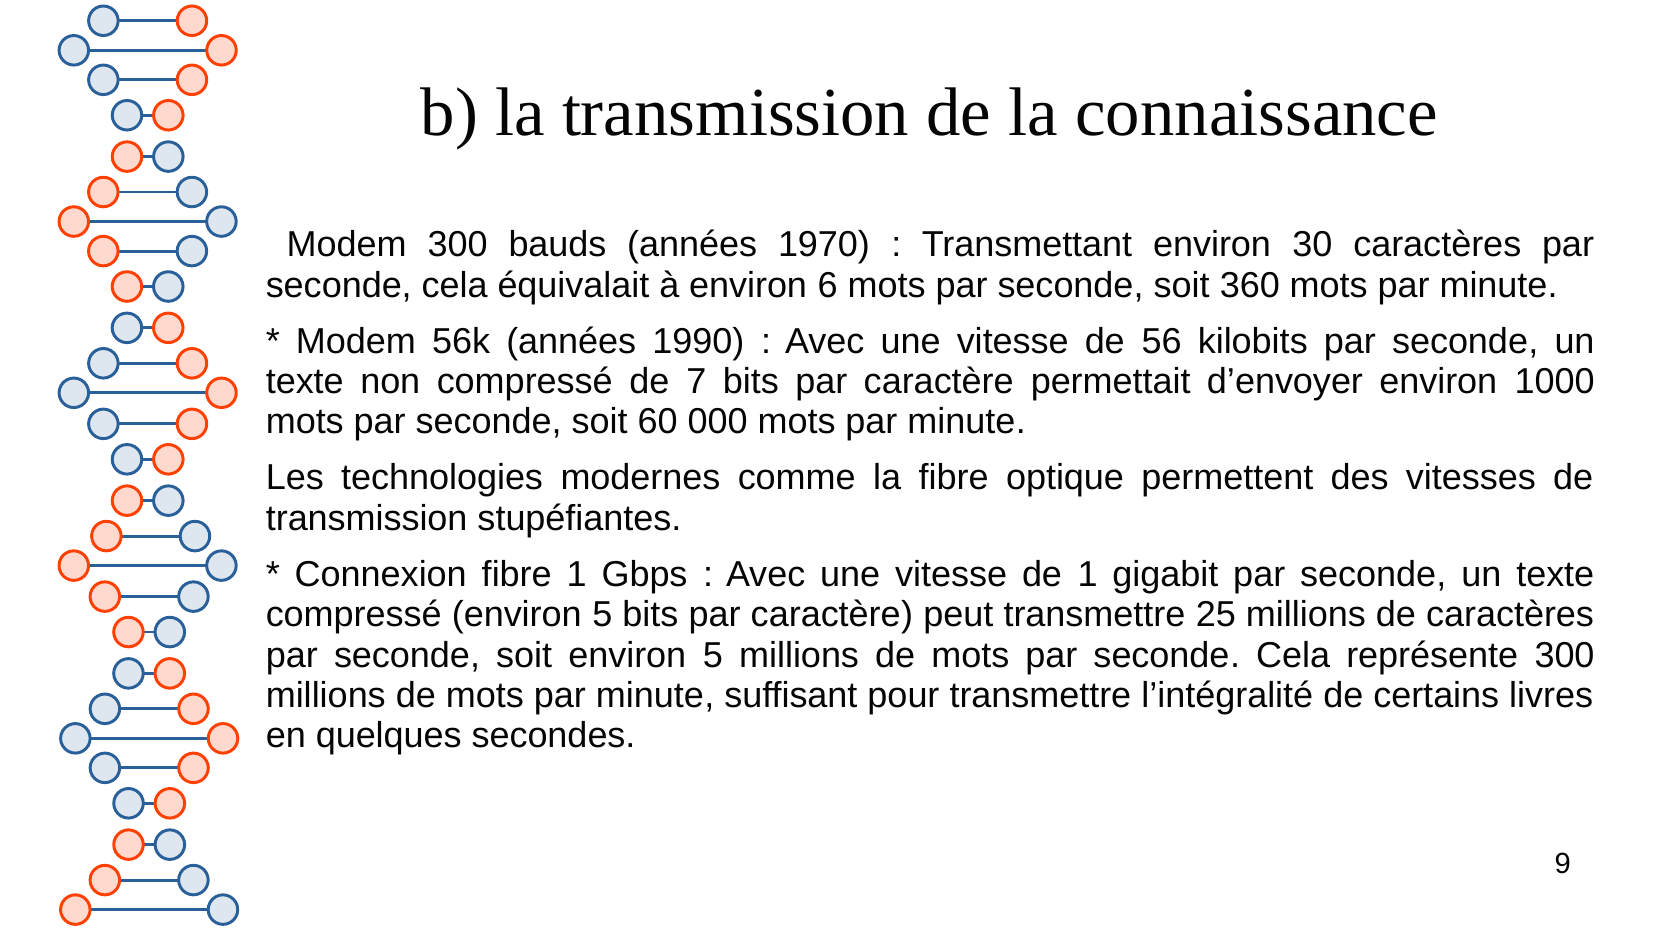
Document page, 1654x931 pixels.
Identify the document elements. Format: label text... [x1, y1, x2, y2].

list Modem 300 bauds (années 1970) : Transmettant environ 30 caractères par seconde, cela équivalait à environ 6 mots par seconde, soit 360 mots par minute. * Modem 56k (années 1990) : Avec une vitesse de 56 kilobits par seconde, un texte non compressé de 7 bits par caractère permettait d’envoyer environ 1000 mots par seconde, soit 60 000 mots par minute. Les technologies modernes comme la fibre optique permettent des vitesses de transmission stupéfiantes. * Connexion fibre 1 Gbps : Avec une vitesse de 1 gigabit par seconde, un texte compressé (environ 5 bits par caractère) peut transmettre 25 millions de caractères par seconde, soit environ 5 millions de mots par seconde. Cela représente 300 millions de mots par minute, suffisant pour transmettre l’intégralité de certains livres en quelques secondes. [265, 224, 1595, 764]
title b) la transmission de la connaissance [265, 35, 1595, 189]
